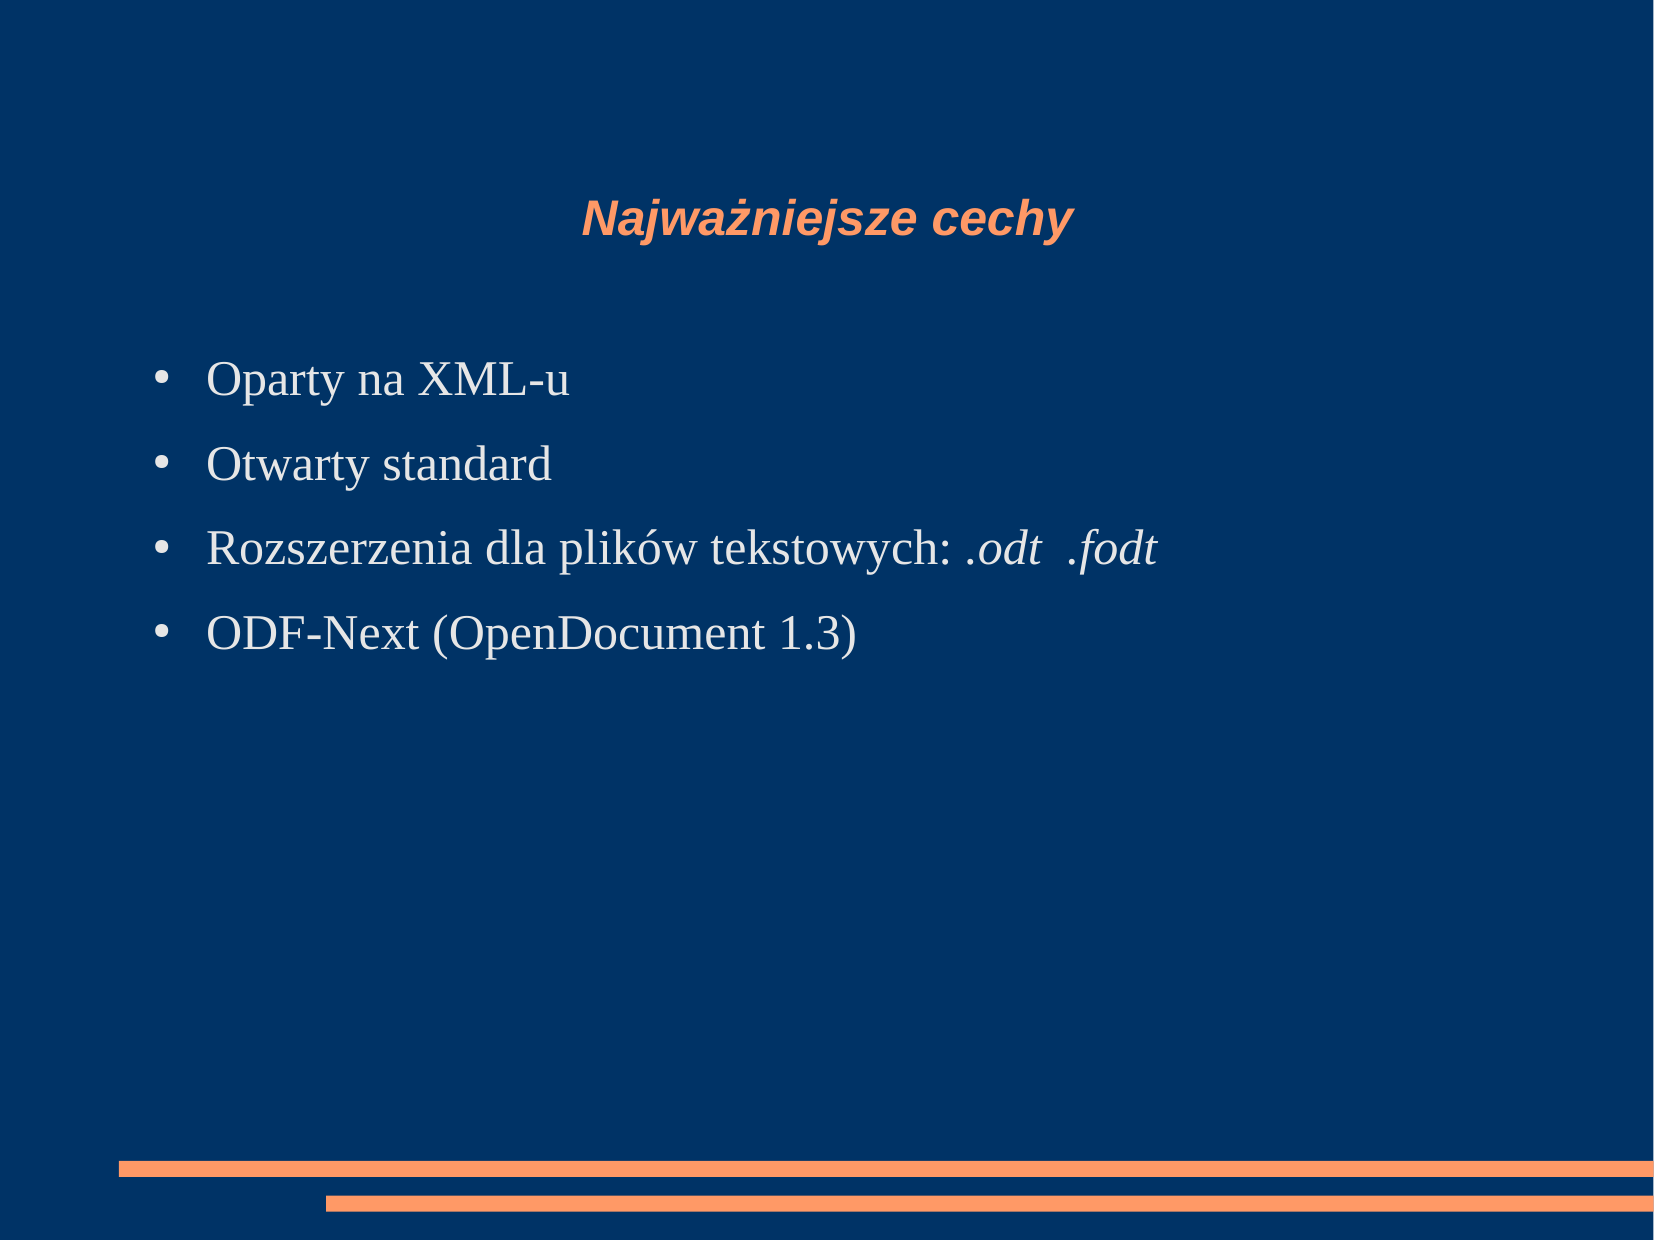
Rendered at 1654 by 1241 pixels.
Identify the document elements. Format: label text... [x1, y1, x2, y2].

list Oparty na XML-u Otwarty standard Rozszerzenia dla plików tekstowych: .odt .fodt ODF-Next (OpenDocument 1.3) [135, 350, 1517, 1133]
title Najważniejsze cechy [121, 114, 1534, 322]
